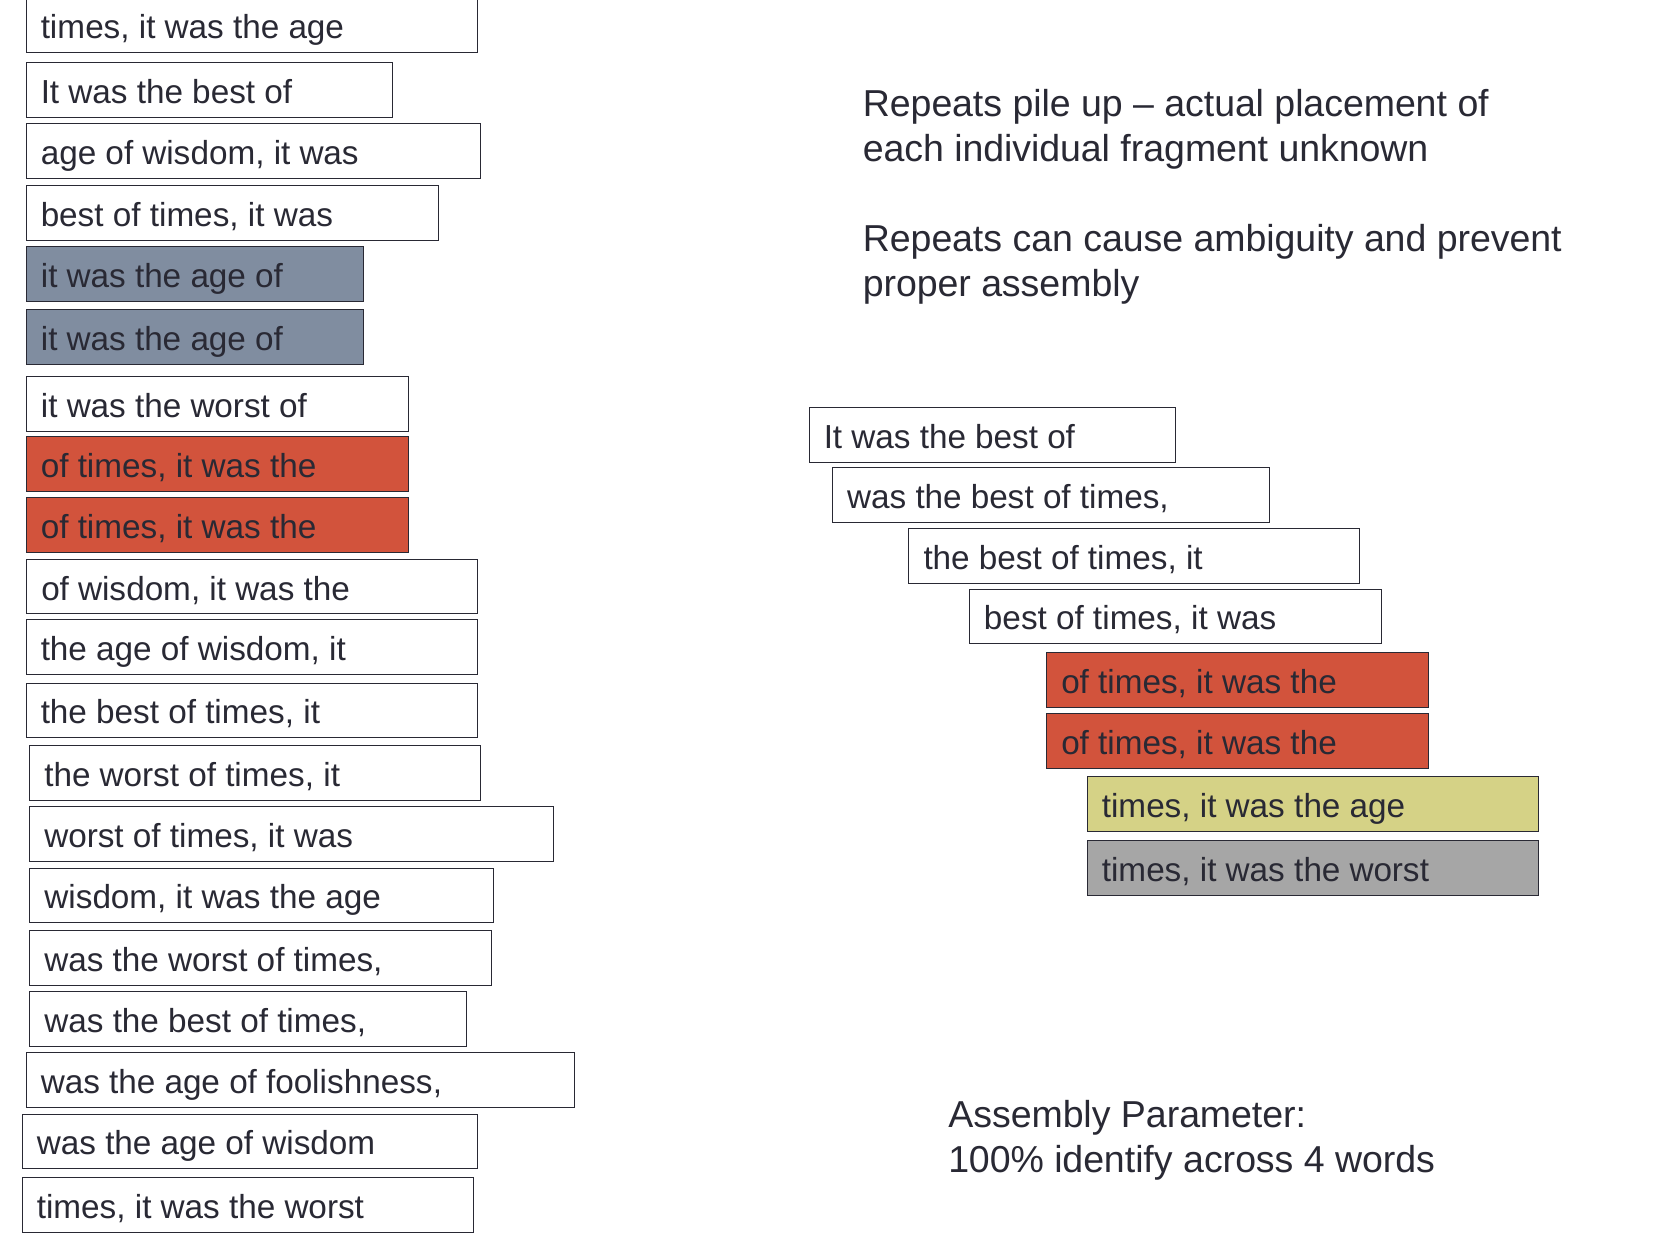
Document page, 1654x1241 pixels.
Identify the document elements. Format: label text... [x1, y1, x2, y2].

text_box the best of times, it [908, 528, 1360, 584]
text_box Repeats pile up – actual placement of each individual fragment unknown Repeats can cause ambiguity and prevent proper assembly [848, 72, 1590, 312]
text_box was the best of times, [29, 991, 467, 1047]
text_box the worst of times, it [29, 745, 481, 801]
text_box Assembly Parameter: 100% identify across 4 words [933, 1082, 1590, 1188]
text_box worst of times, it was [29, 806, 554, 862]
text_box times, it was the worst [1087, 840, 1539, 896]
text_box was the age of foolishness, [26, 1052, 575, 1108]
text_box of wisdom, it was the [26, 559, 478, 614]
text_box was the age of wisdom [22, 1114, 478, 1169]
text_box of times, it was the [26, 436, 409, 492]
text_box of times, it was the [1046, 652, 1429, 708]
text_box it was the age of [26, 309, 364, 365]
text_box times, it was the age [1087, 776, 1539, 832]
text_box it was the age of [26, 246, 364, 302]
text_box of times, it was the [26, 497, 409, 553]
text_box wisdom, it was the age [29, 868, 494, 923]
text_box the age of wisdom, it [26, 619, 478, 675]
text_box the best of times, it [26, 683, 478, 738]
text_box age of wisdom, it was [26, 123, 481, 179]
text_box It was the best of [809, 407, 1176, 463]
text_box it was the worst of [26, 376, 409, 432]
text_box was the best of times, [832, 467, 1270, 523]
text_box was the worst of times, [29, 930, 492, 986]
text_box best of times, it was [969, 589, 1382, 644]
text_box of times, it was the [1046, 713, 1429, 769]
text_box best of times, it was [26, 185, 439, 241]
text_box It was the best of [26, 62, 393, 118]
text_box times, it was the worst [22, 1177, 474, 1233]
text_box times, it was the age [26, 0, 478, 53]
